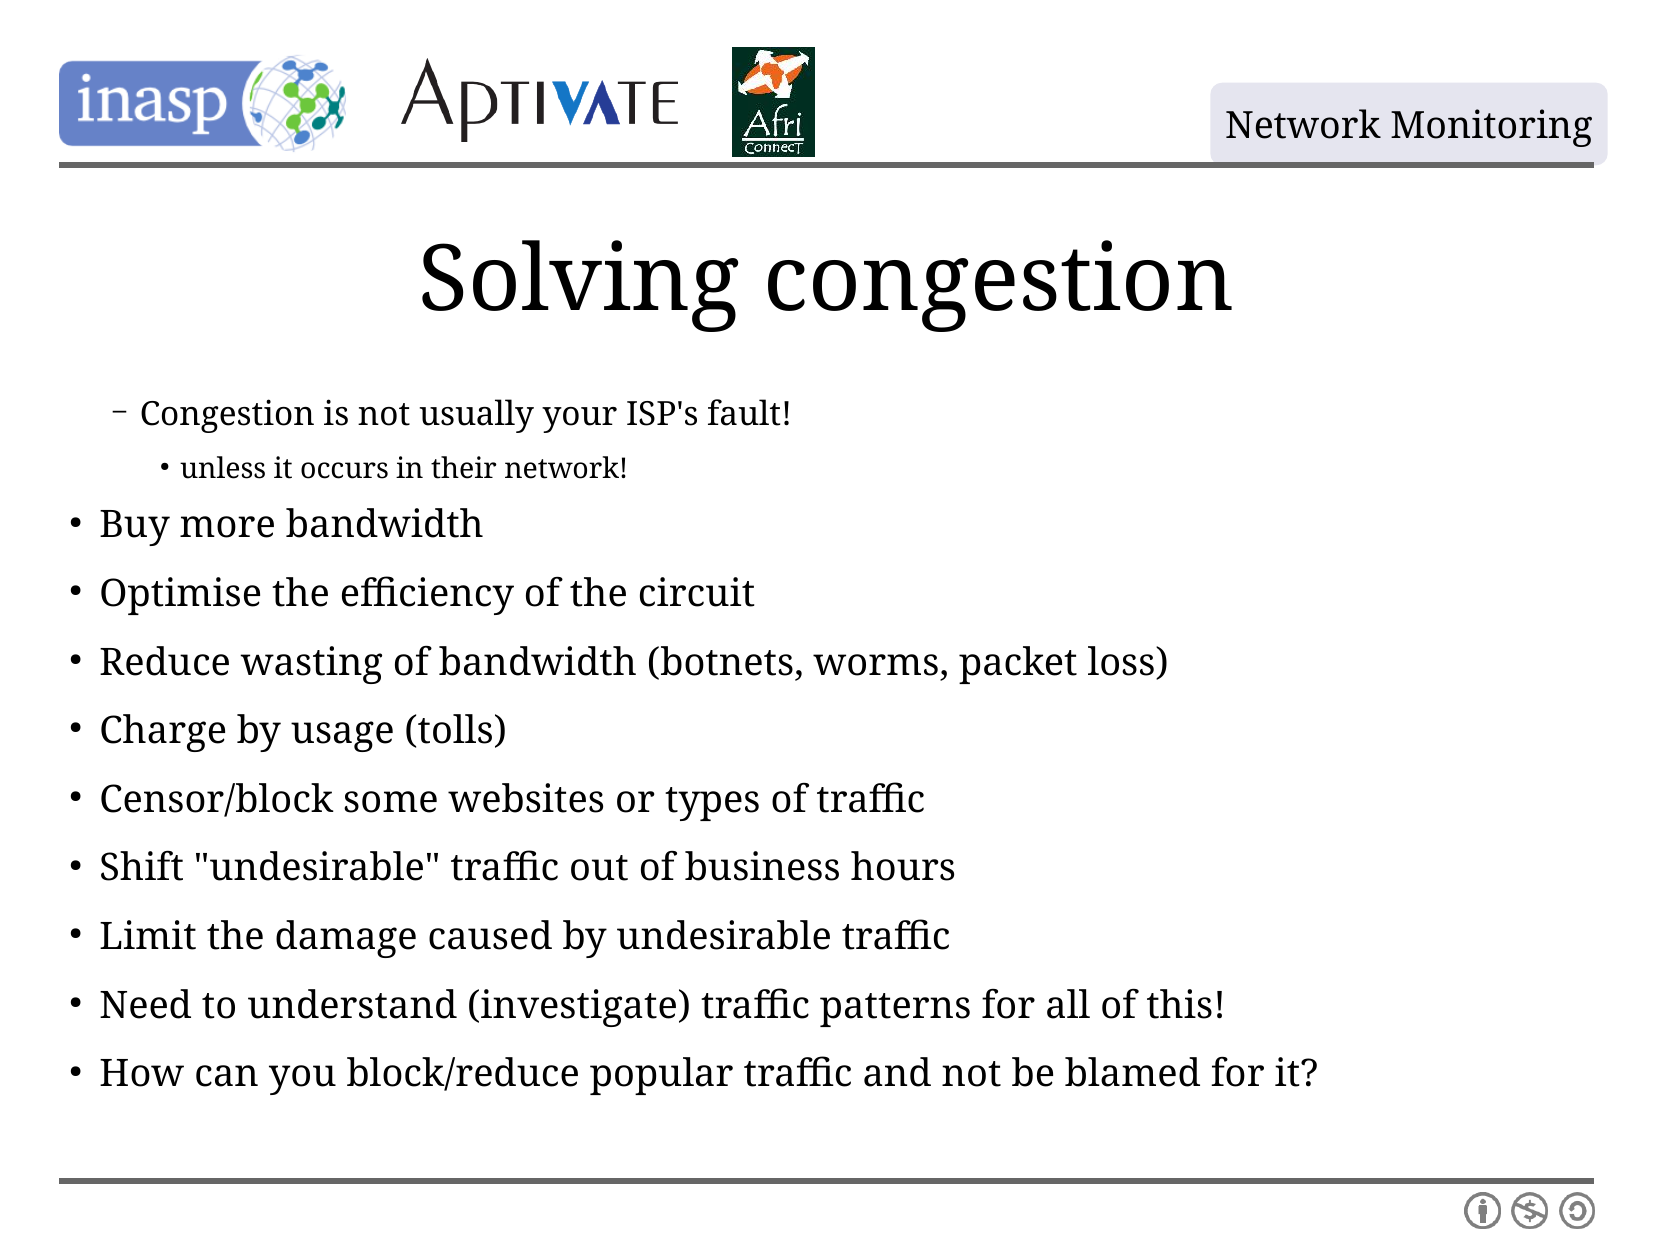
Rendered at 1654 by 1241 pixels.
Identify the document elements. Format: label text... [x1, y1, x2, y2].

picture [732, 47, 815, 157]
title Solving congestion [59, 212, 1595, 343]
list Congestion is not usually your ISP's fault! unless it occurs in their network! Buy more bandwidth Optimise the efficiency of the circuit Reduce wasting of bandwidth (botnets, worms, packet loss) Charge by usage (tolls) Censor/block some websites or types of traffic Shift "undesirable" traffic out of business hours Limit the damage caused by undesirable traffic Need to understand (investigate) traffic patterns for all of this! How can you block/reduce popular traffic and not be blamed for it? [59, 389, 1595, 1109]
picture [1559, 1192, 1595, 1229]
picture [1511, 1192, 1548, 1229]
picture [1464, 1192, 1501, 1229]
picture [401, 58, 678, 142]
picture [59, 47, 355, 160]
